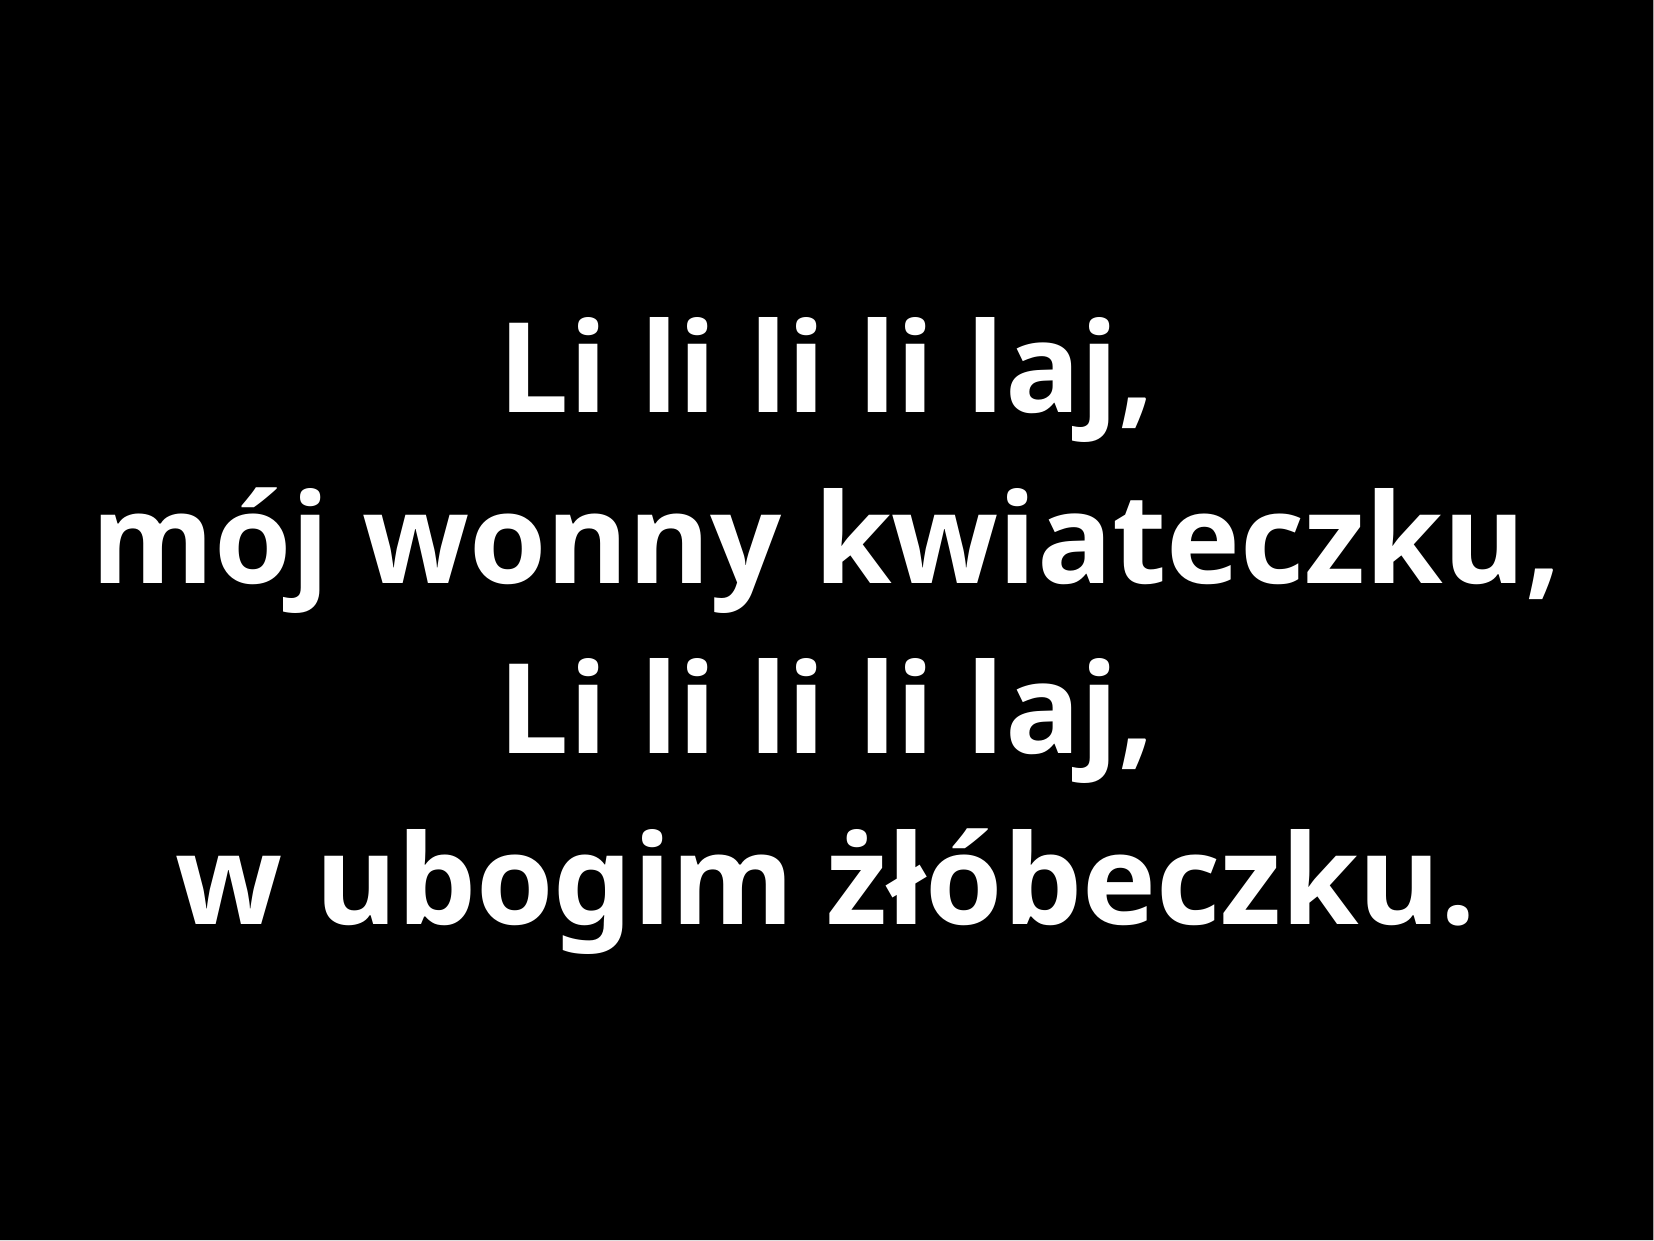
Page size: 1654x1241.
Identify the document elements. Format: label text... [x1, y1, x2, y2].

title Li li li li laj, mój wonny kwiateczku, Li li li li laj, w ubogim żłóbeczku. [0, 0, 1654, 1241]
